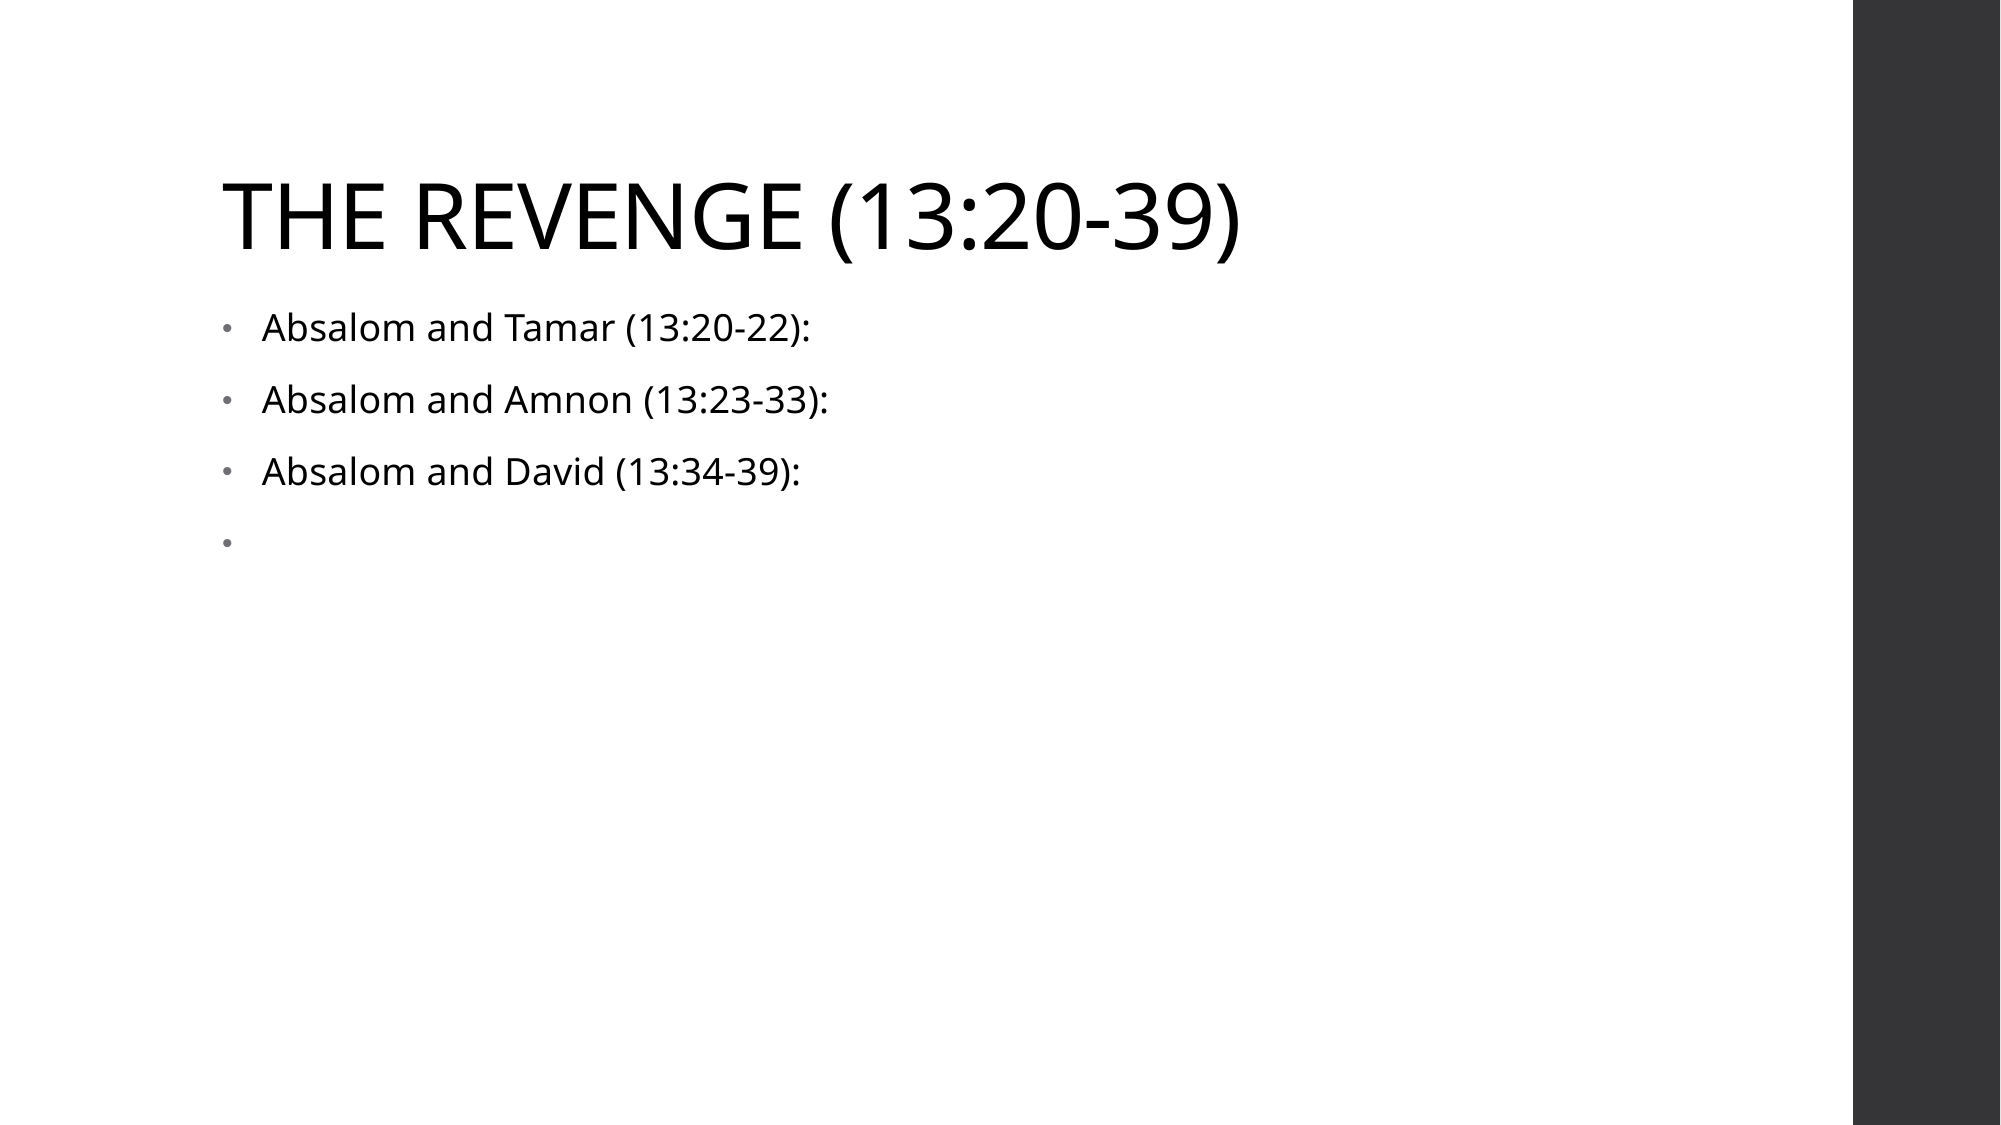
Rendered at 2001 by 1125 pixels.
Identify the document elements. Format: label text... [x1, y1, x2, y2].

title THE REVENGE (13:20-39) [206, 60, 1797, 278]
list Absalom and Tamar (13:20-22): Absalom and Amnon (13:23-33): Absalom and David (13:34-39): [206, 299, 1617, 1014]
